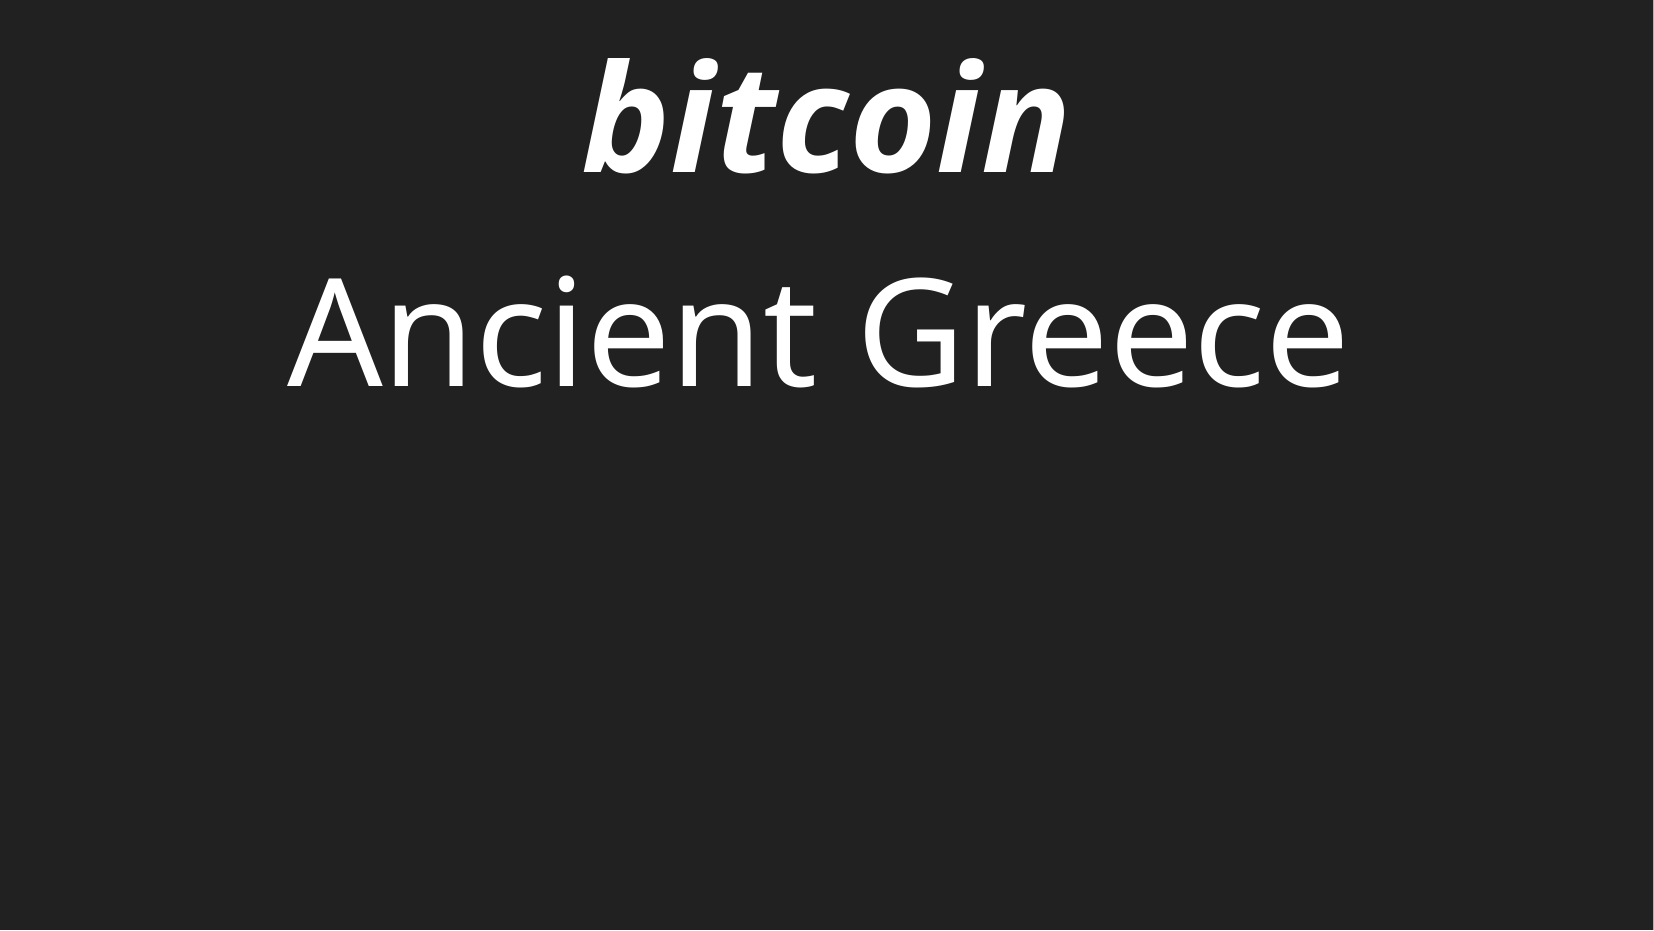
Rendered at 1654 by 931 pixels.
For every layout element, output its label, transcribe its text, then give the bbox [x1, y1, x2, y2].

title Ancient Greece [75, 226, 1564, 431]
title bitcoin [82, 30, 1571, 199]
